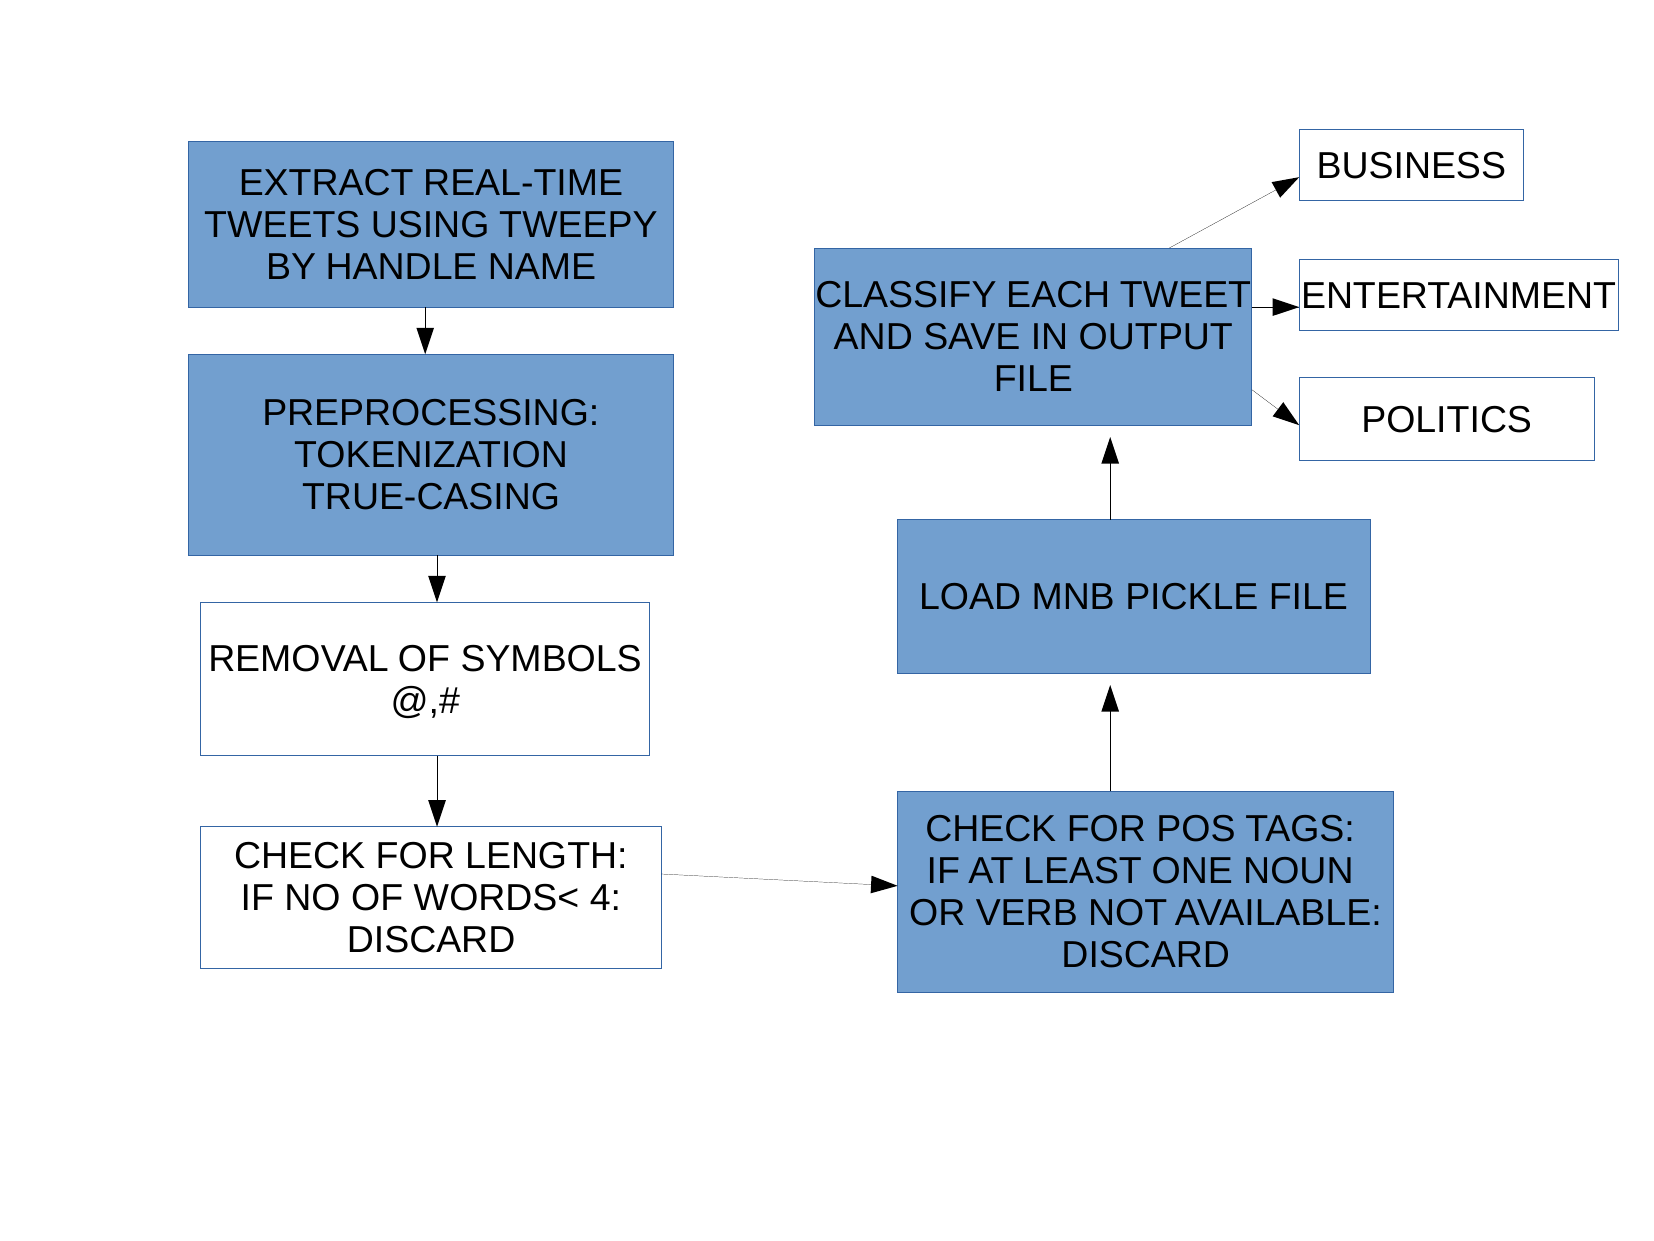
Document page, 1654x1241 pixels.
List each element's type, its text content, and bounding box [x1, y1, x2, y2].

text_box LOAD MNB PICKLE FILE [897, 519, 1371, 674]
text_box CHECK FOR POS TAGS: IF AT LEAST ONE NOUN OR VERB NOT AVAILABLE: DISCARD [897, 791, 1394, 993]
text_box REMOVAL OF SYMBOLS @,# [200, 602, 650, 756]
text_box EXTRACT REAL-TIME TWEETS USING TWEEPY BY HANDLE NAME [188, 141, 674, 308]
text_box ENTERTAINMENT [1299, 259, 1619, 331]
text_box CLASSIFY EACH TWEET AND SAVE IN OUTPUT FILE [814, 248, 1252, 426]
text_box CHECK FOR LENGTH: IF NO OF WORDS< 4: DISCARD [200, 826, 662, 969]
text_box PREPROCESSING: TOKENIZATION TRUE-CASING [188, 354, 674, 556]
text_box POLITICS [1299, 377, 1595, 461]
text_box BUSINESS [1299, 129, 1524, 201]
